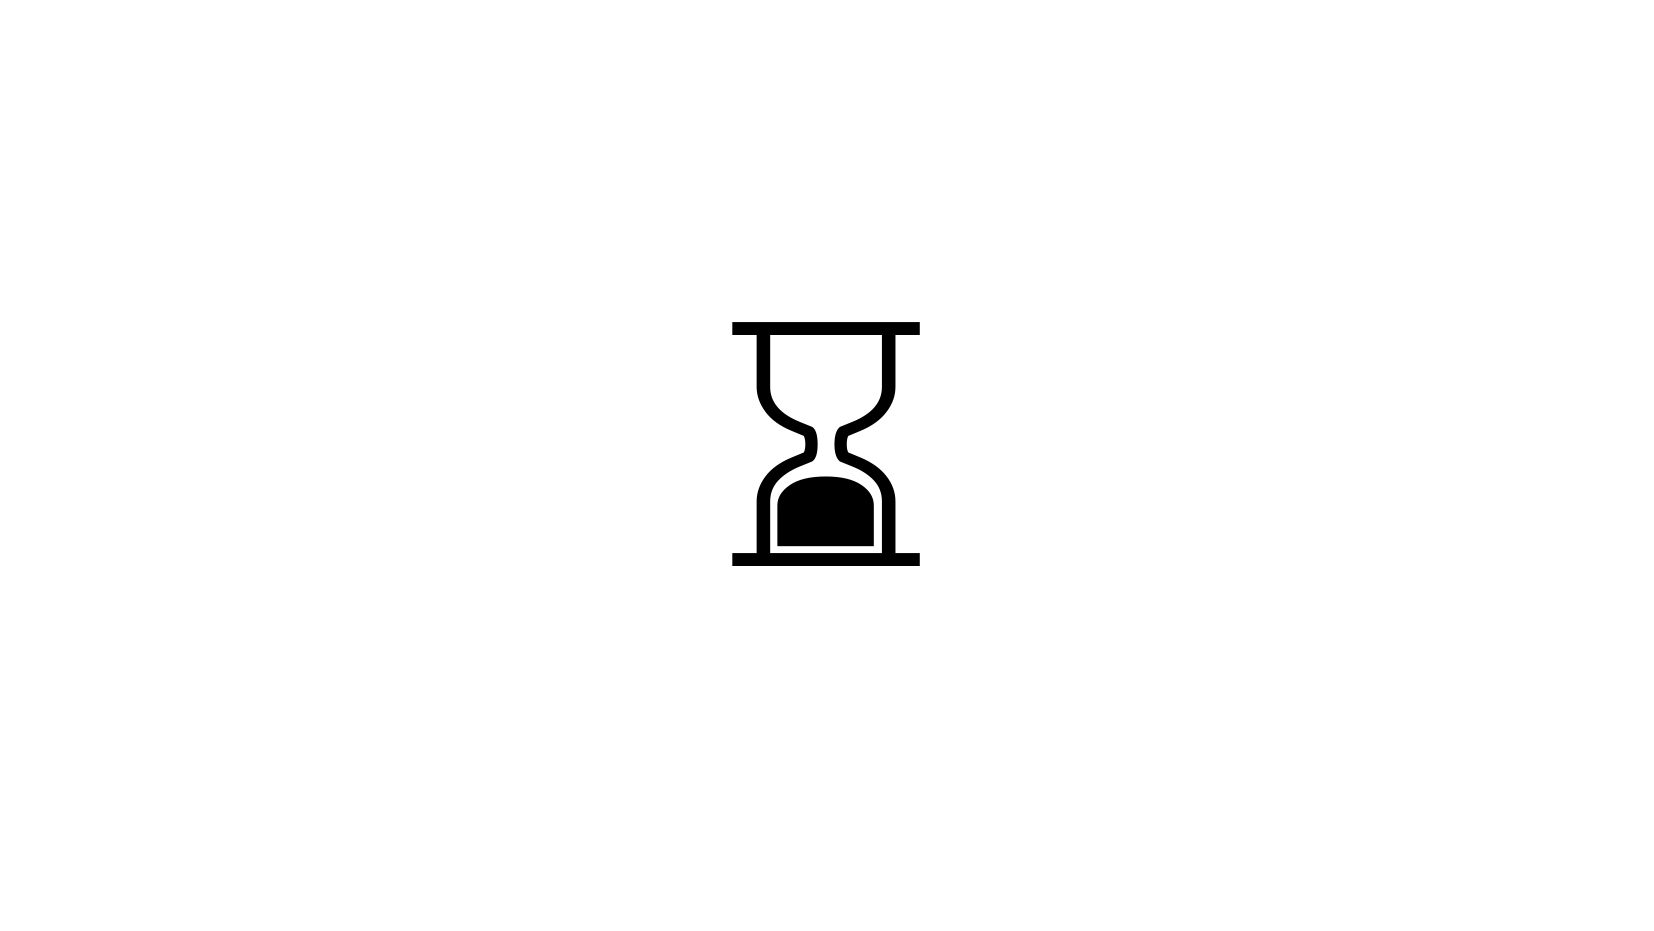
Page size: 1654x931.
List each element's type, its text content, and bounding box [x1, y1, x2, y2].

title ⌛ [82, 37, 1571, 863]
